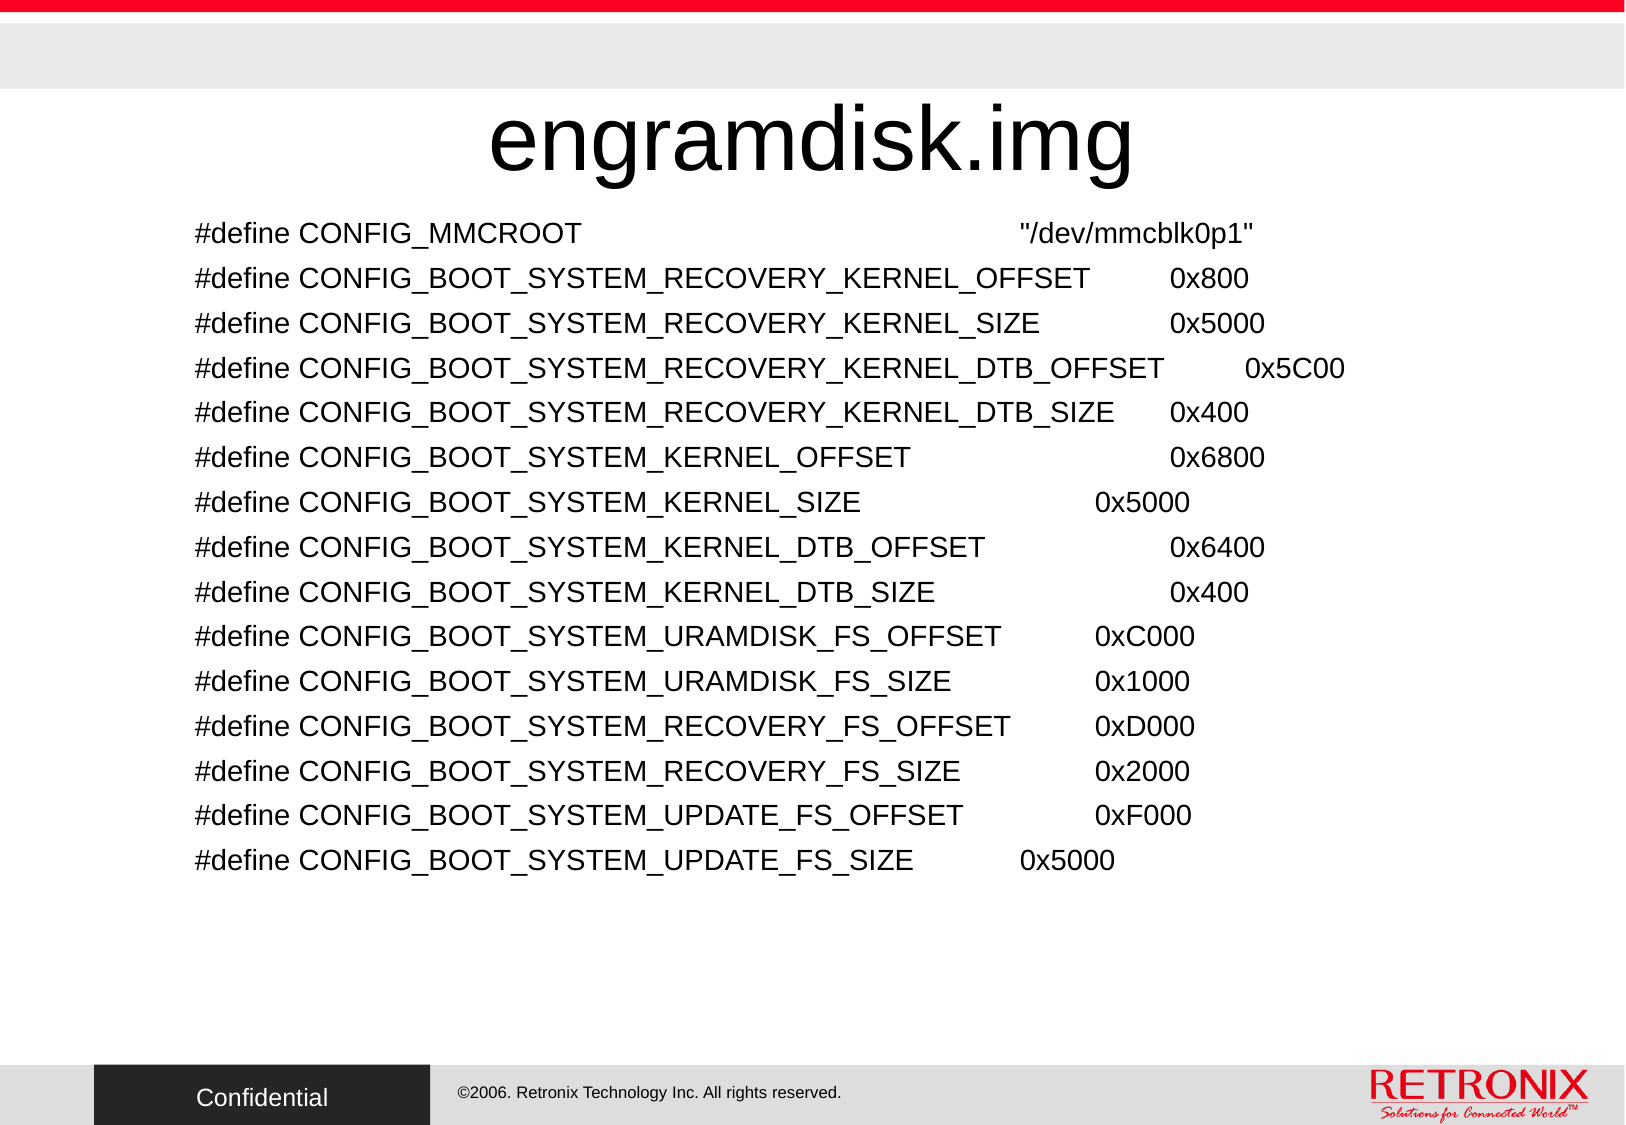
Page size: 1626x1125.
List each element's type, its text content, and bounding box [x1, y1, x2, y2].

picture [1367, 1067, 1592, 1125]
title engramdisk.img [81, 44, 1544, 233]
text_box #define CONFIG_MMCROOT "/dev/mmcblk0p1" #define CONFIG_BOOT_SYSTEM_RECOVERY_KERNEL_OFFSET 0x800 #define CONFIG_BOOT_SYSTEM_RECOVERY_KERNEL_SIZE 0x5000 #define CONFIG_BOOT_SYSTEM_RECOVERY_KERNEL_DTB_OFFSET 0x5C00 #define CONFIG_BOOT_SYSTEM_RECOVERY_KERNEL_DTB_SIZE 0x400 #define CONFIG_BOOT_SYSTEM_KERNEL_OFFSET 0x6800 #define CONFIG_BOOT_SYSTEM_KERNEL_SIZE 0x5000 #define CONFIG_BOOT_SYSTEM_KERNEL_DTB_OFFSET 0x6400 #define CONFIG_BOOT_SYSTEM_KERNEL_DTB_SIZE 0x400 #define CONFIG_BOOT_SYSTEM_URAMDISK_FS_OFFSET 0xC000 #define CONFIG_BOOT_SYSTEM_URAMDISK_FS_SIZE 0x1000 #define CONFIG_BOOT_SYSTEM_RECOVERY_FS_OFFSET 0xD000 #define CONFIG_BOOT_SYSTEM_RECOVERY_FS_SIZE 0x2000 #define CONFIG_BOOT_SYSTEM_UPDATE_FS_OFFSET 0xF000 #define CONFIG_BOOT_SYSTEM_UPDATE_FS_SIZE 0x5000 [180, 210, 1471, 993]
